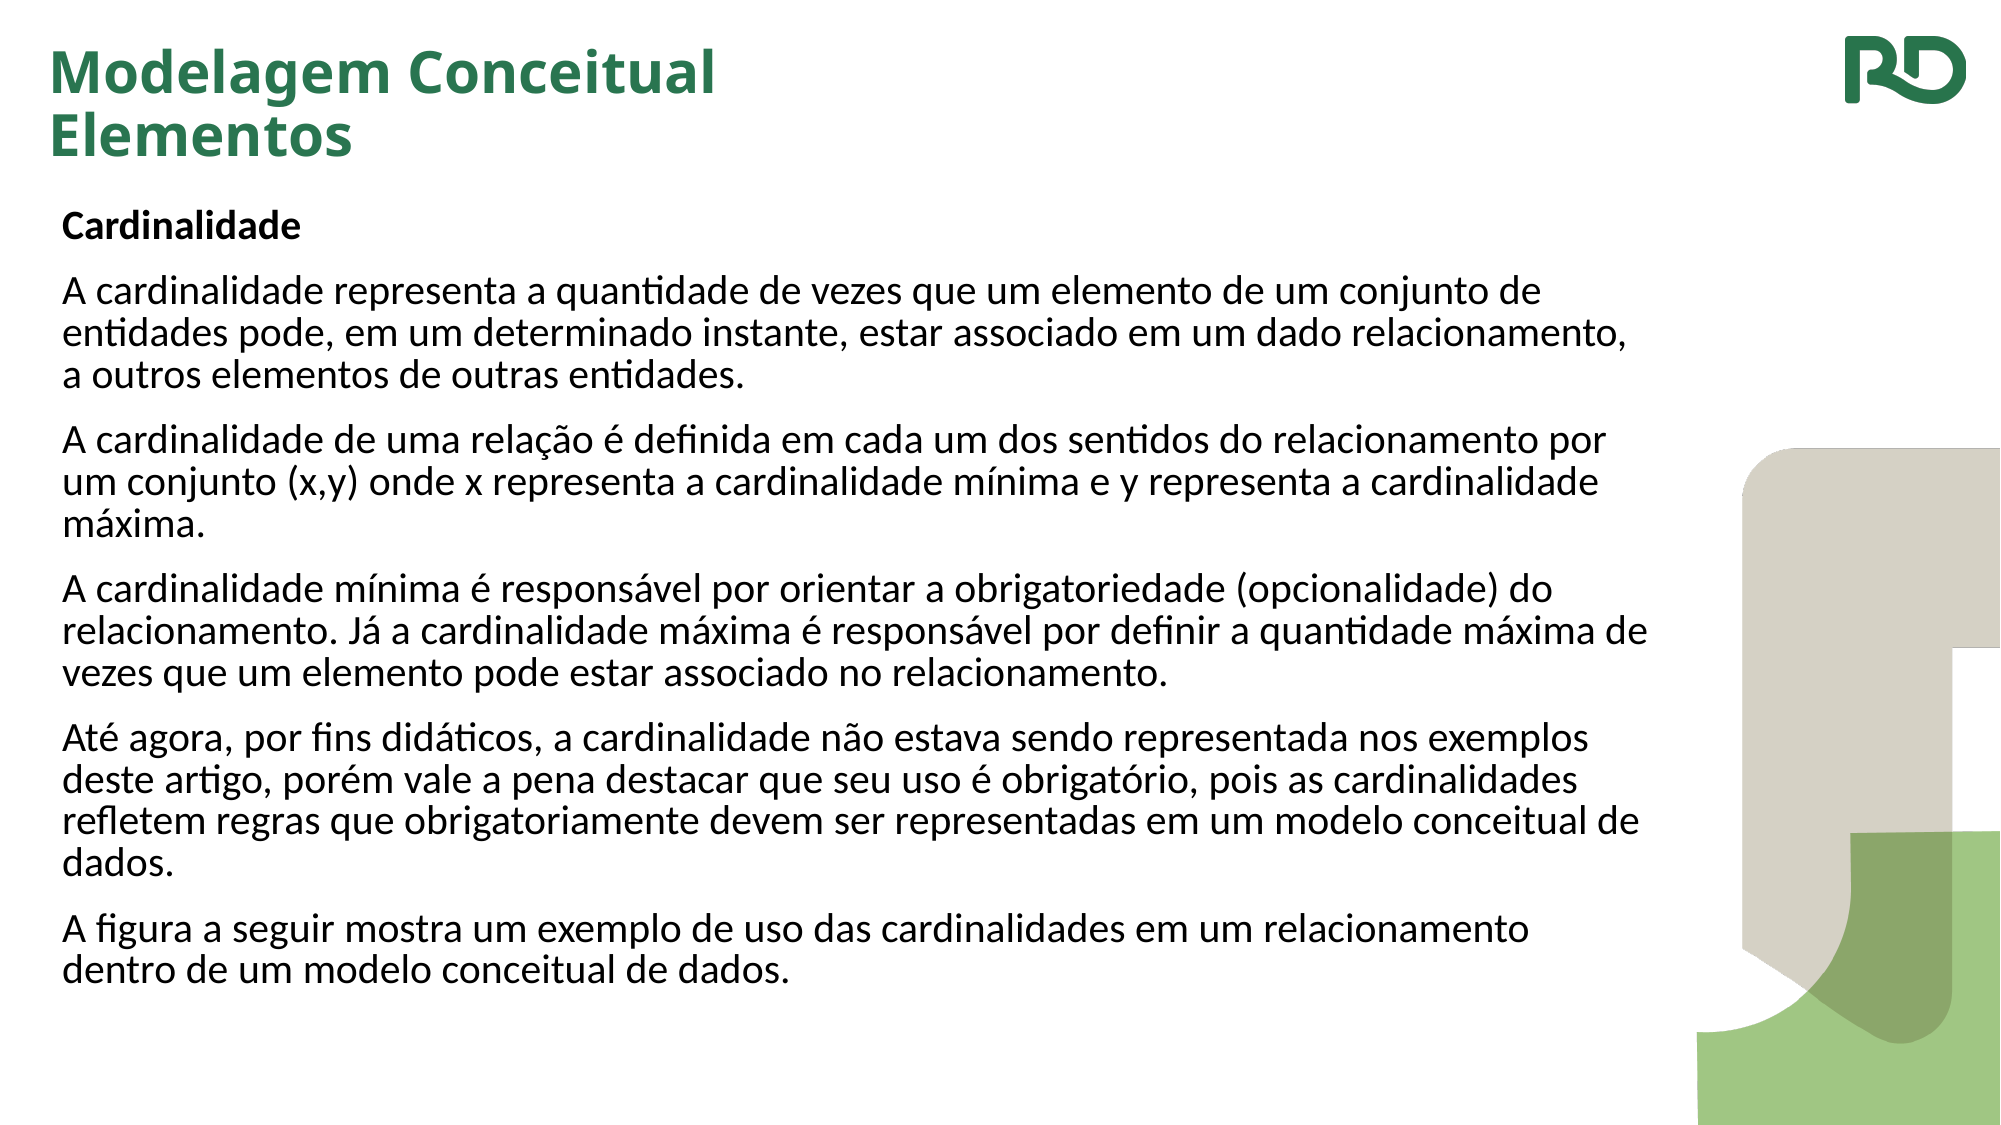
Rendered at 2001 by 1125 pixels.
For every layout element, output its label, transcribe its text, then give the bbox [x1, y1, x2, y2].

picture [1683, 416, 2000, 1125]
text_box Modelagem Conceitual Elementos [33, 35, 1477, 180]
text_box Cardinalidade A cardinalidade representa a quantidade de vezes que um elemento de um conjunto de entidades pode, em um determinado instante, estar associado em um dado relacionamento, a outros elementos de outras entidades. A cardinalidade de uma relação é definida em cada um dos sentidos do relacionamento por um conjunto (x,y) onde x representa a cardinalidade mínima e y representa a cardinalidade máxima. A cardinalidade mínima é responsável por orientar a obrigatoriedade (opcionalidade) do relacionamento. Já a cardinalidade máxima é responsável por definir a quantidade máxima de vezes que um elemento pode estar associado no relacionamento. Até agora, por fins didáticos, a cardinalidade não estava sendo representada nos exemplos deste artigo, porém vale a pena destacar que seu uso é obrigatório, pois as cardinalidades refletem regras que obrigatoriamente devem ser representadas em um modelo conceitual de dados. A figura a seguir mostra um exemplo de uso das cardinalidades em um relacionamento dentro de um modelo conceitual de dados. [47, 200, 1666, 1002]
